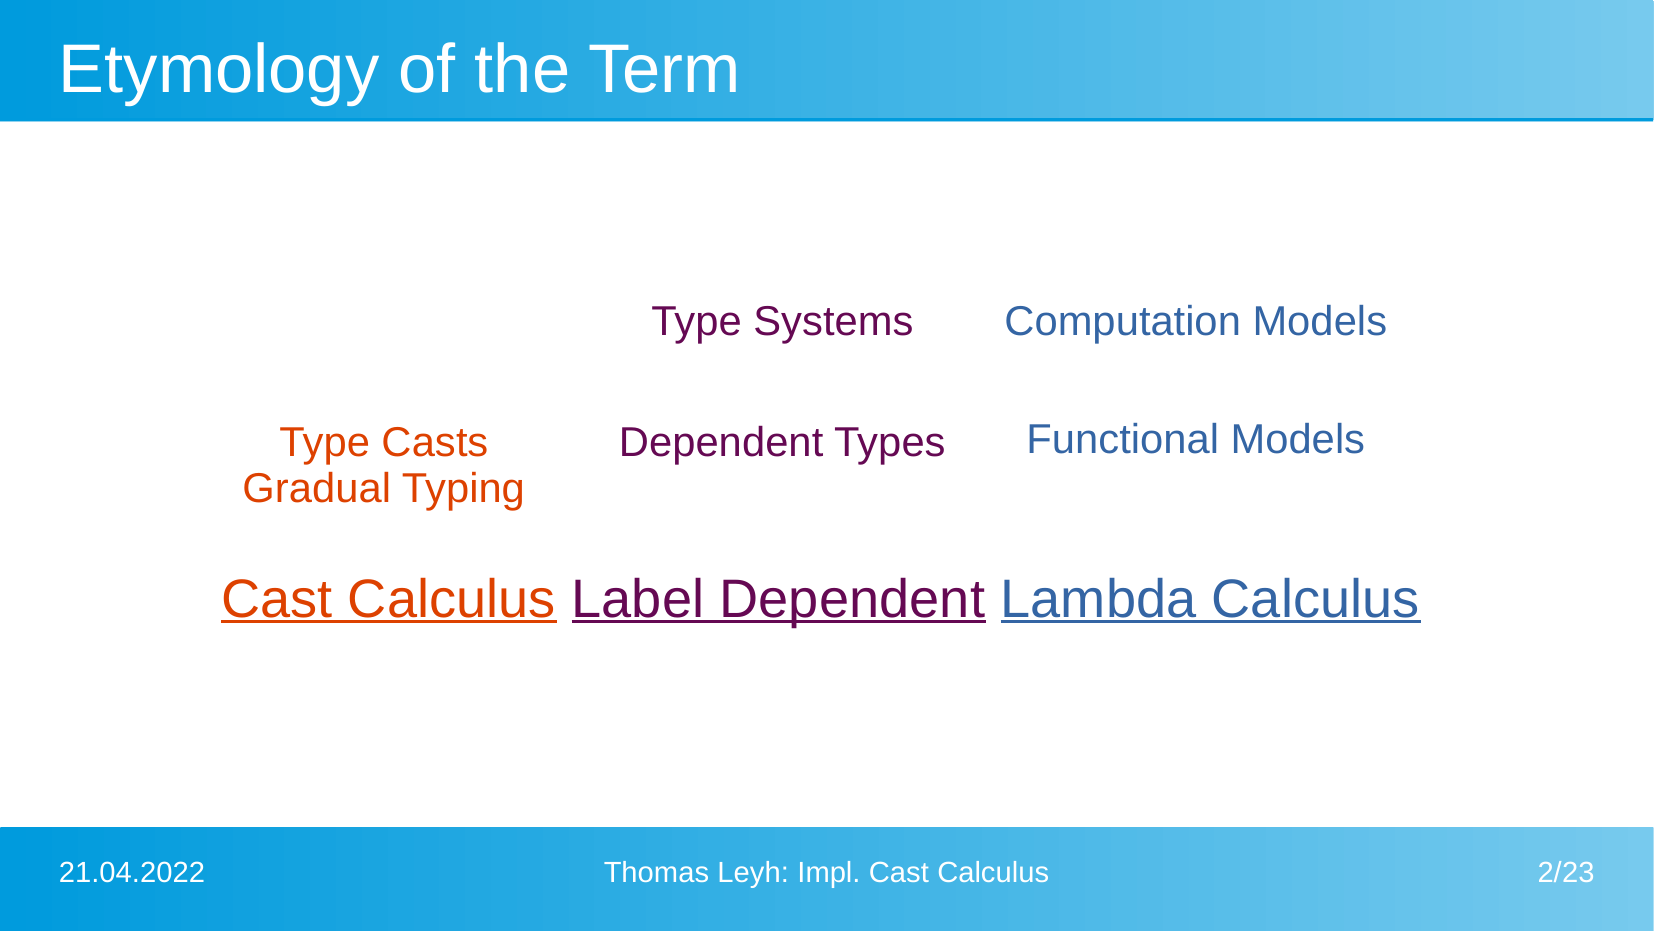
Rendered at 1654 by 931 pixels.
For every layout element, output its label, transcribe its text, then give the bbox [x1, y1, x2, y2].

text_box Type Systems [590, 290, 974, 353]
text_box Functional Models [974, 408, 1418, 471]
title Etymology of the Term [59, 29, 1595, 108]
text_box Dependent Types [590, 411, 975, 473]
text_box Cast Calculus Label Dependent Lambda Calculus [206, 561, 1447, 697]
text_box Computation Models [974, 290, 1418, 353]
text_box Type Casts Gradual Typing [206, 411, 562, 566]
